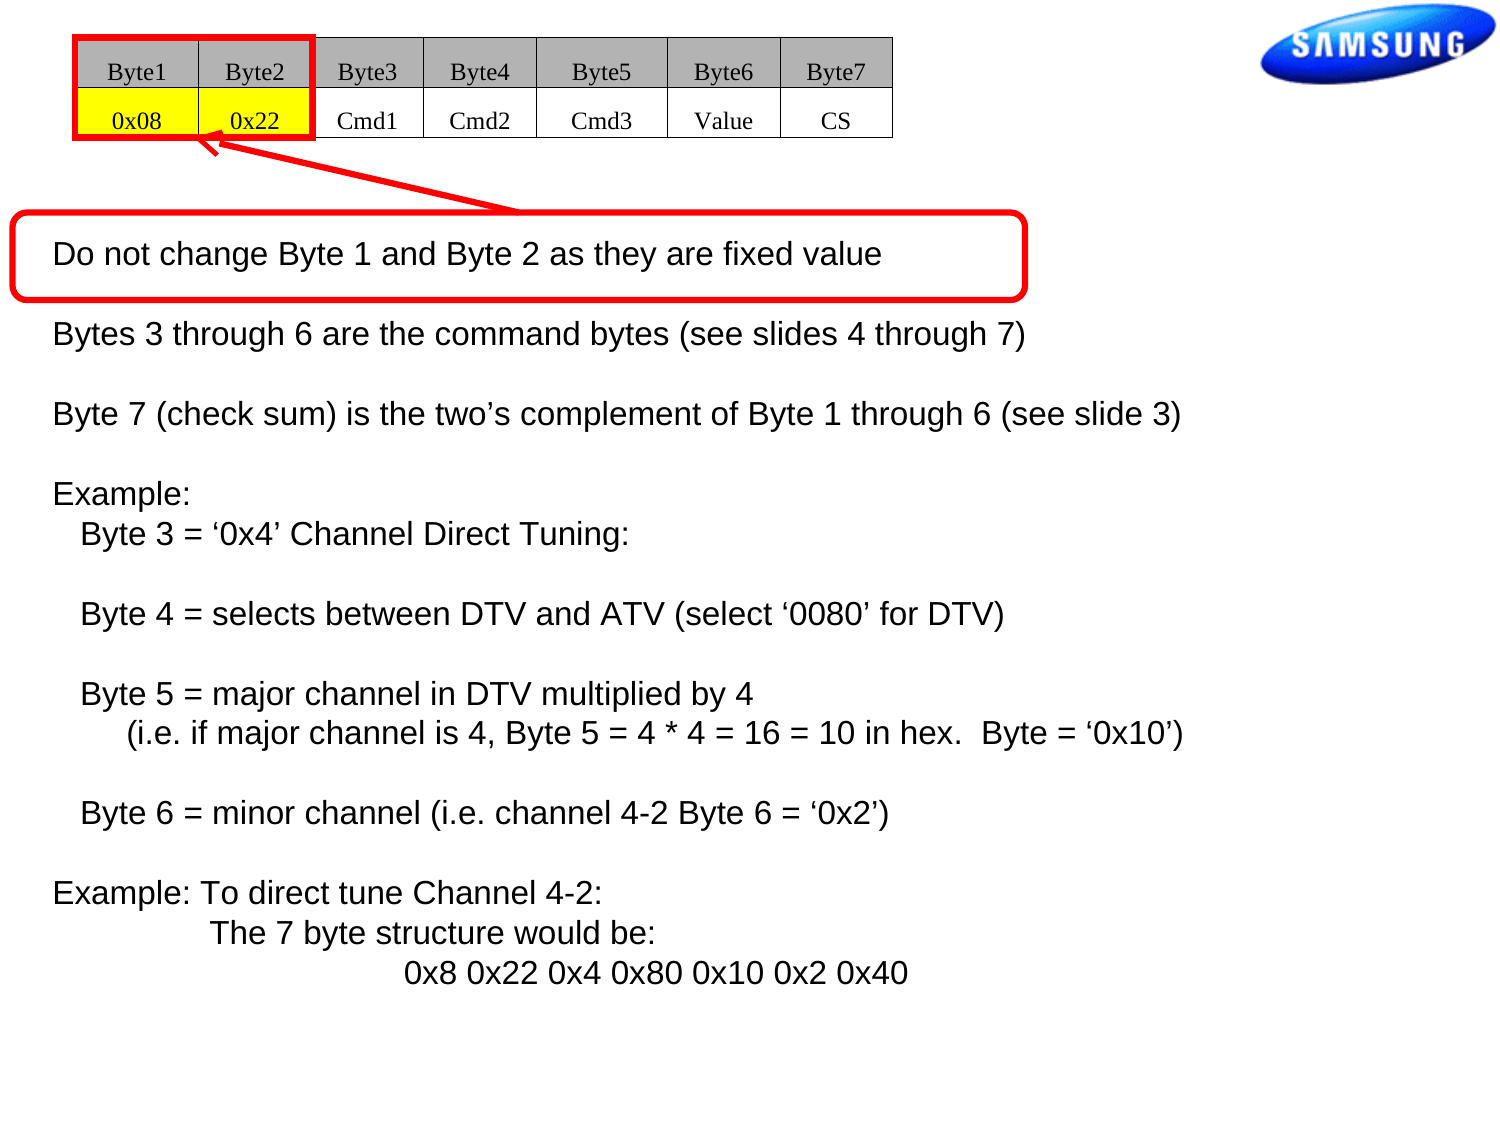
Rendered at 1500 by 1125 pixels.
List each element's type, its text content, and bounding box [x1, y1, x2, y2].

table_cell Value [668, 88, 780, 137]
table_cell CS [781, 88, 892, 137]
table_cell Cmd3 [537, 88, 667, 137]
table_cell 0x08 [78, 88, 198, 134]
table_header Byte6 [668, 38, 780, 87]
table_header Byte7 [781, 38, 892, 87]
table_cell Cmd1 [316, 88, 423, 137]
picture [1256, 0, 1500, 88]
table_header Byte1 [78, 41, 198, 87]
text_box Do not change Byte 1 and Byte 2 as they are fixed value Bytes 3 through 6 are the command bytes (see slides 4 through 7) Byte 7 (check sum) is the two’s complement of Byte 1 through 6 (see slide 3) Example: Byte 3 = ‘0x4’ Channel Direct Tuning: Byte 4 = selects between DTV and ATV (select ‘0080’ for DTV) Byte 5 = major channel in DTV multiplied by 4 (i.e. if major channel is 4, Byte 5 = 4 * 4 = 16 = 10 in hex. Byte = ‘0x10’) Byte 6 = minor channel (i.e. channel 4-2 Byte 6 = ‘0x2’) Example: To direct tune Channel 4-2: The 7 byte structure would be: 0x8 0x22 0x4 0x80 0x10 0x2 0x40 [37, 224, 1021, 296]
table_cell Cmd2 [424, 88, 536, 137]
table_header Byte4 [424, 38, 536, 87]
table_cell 0x22 [199, 88, 309, 134]
table_header Byte5 [537, 38, 667, 87]
table_header Byte3 [316, 38, 423, 87]
table_header Byte2 [199, 41, 309, 87]
text_box Do not change Byte 1 and Byte 2 as they are fixed value Bytes 3 through 6 are the command bytes (see slides 4 through 7) Byte 7 (check sum) is the two’s complement of Byte 1 through 6 (see slide 3) Example: Byte 3 = ‘0x4’ Channel Direct Tuning: Byte 4 = selects between DTV and ATV (select ‘0080’ for DTV) Byte 5 = major channel in DTV multiplied by 4 (i.e. if major channel is 4, Byte 5 = 4 * 4 = 16 = 10 in hex. Byte = ‘0x10’) Byte 6 = minor channel (i.e. channel 4-2 Byte 6 = ‘0x2’) Example: To direct tune Channel 4-2: The 7 byte structure would be: 0x8 0x22 0x4 0x80 0x10 0x2 0x40 [37, 224, 1488, 1039]
